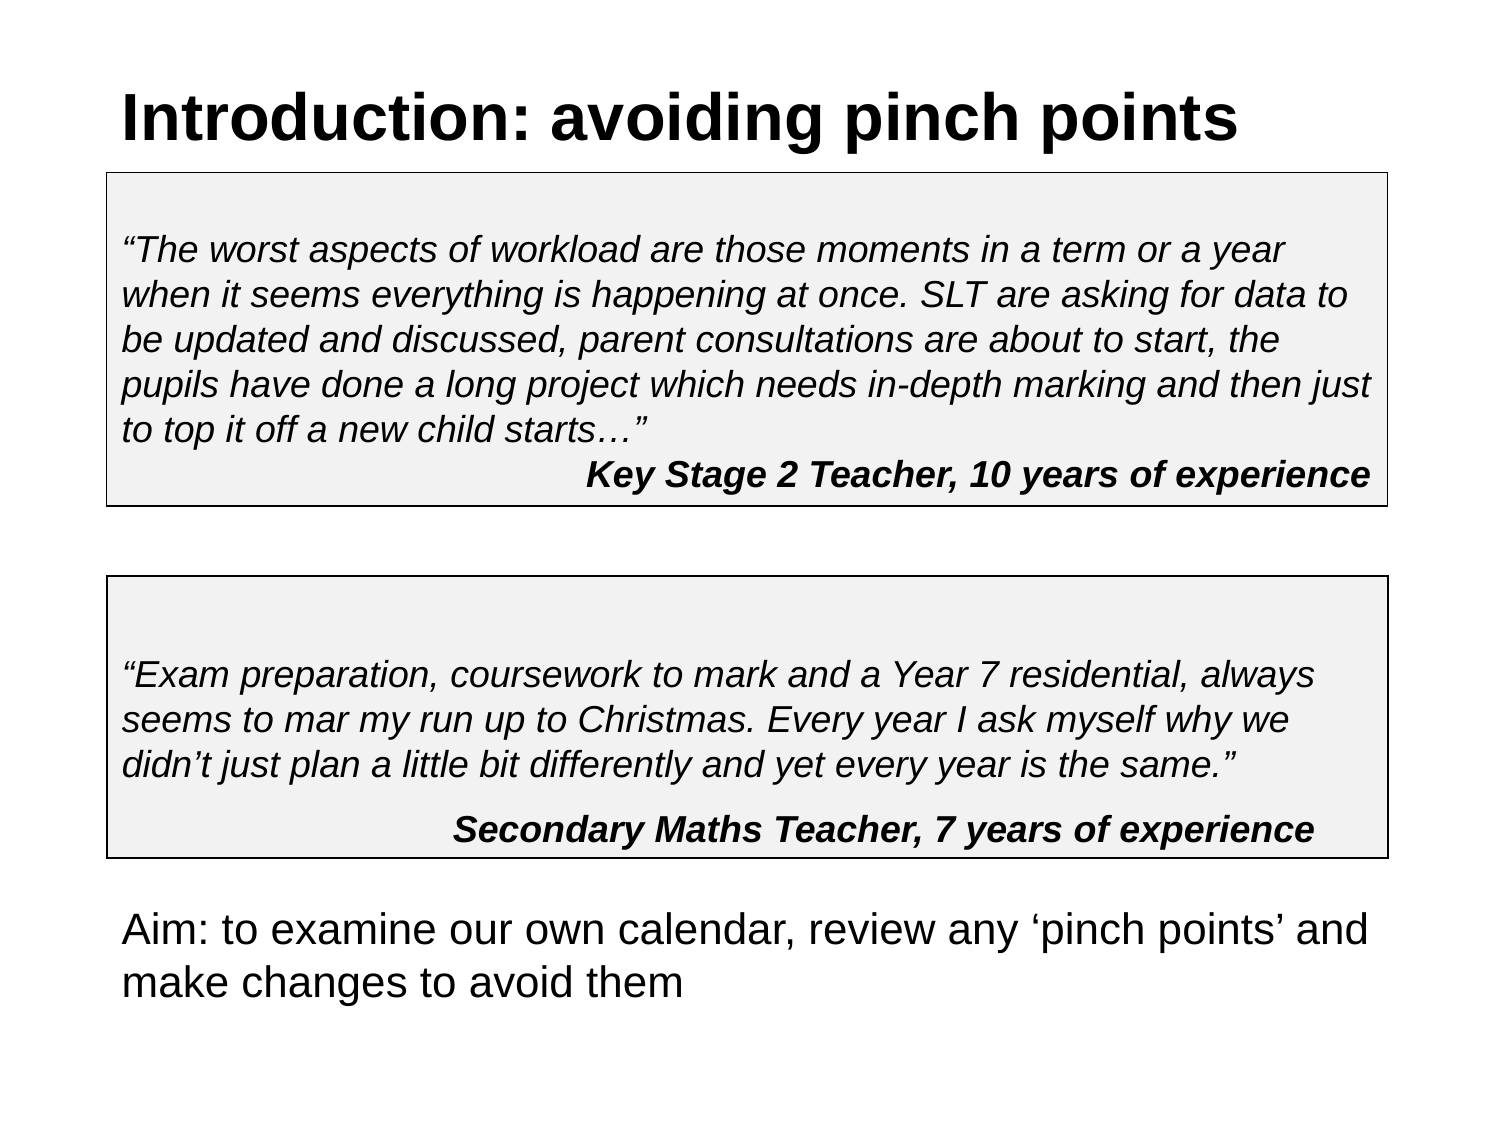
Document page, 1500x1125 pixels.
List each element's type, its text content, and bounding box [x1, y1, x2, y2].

list Aim: to examine our own calendar, review any ‘pinch points’ and make changes to avoid them [106, 893, 1388, 1015]
title Introduction: avoiding pinch points [106, 54, 1388, 172]
text_box “The worst aspects of workload are those moments in a term or a year when it seems everything is happening at once. SLT are asking for data to be updated and discussed, parent consultations are about to start, the pupils have done a long project which needs in-depth marking and then just to top it off a new child starts…” Key Stage 2 Teacher, 10 years of experience [106, 172, 1388, 506]
text_box “Exam preparation, coursework to mark and a Year 7 residential, always seems to mar my run up to Christmas. Every year I ask myself why we didn’t just plan a little bit differently and yet every year is the same.” Secondary Maths Teacher, 7 years of experience [106, 576, 1388, 847]
